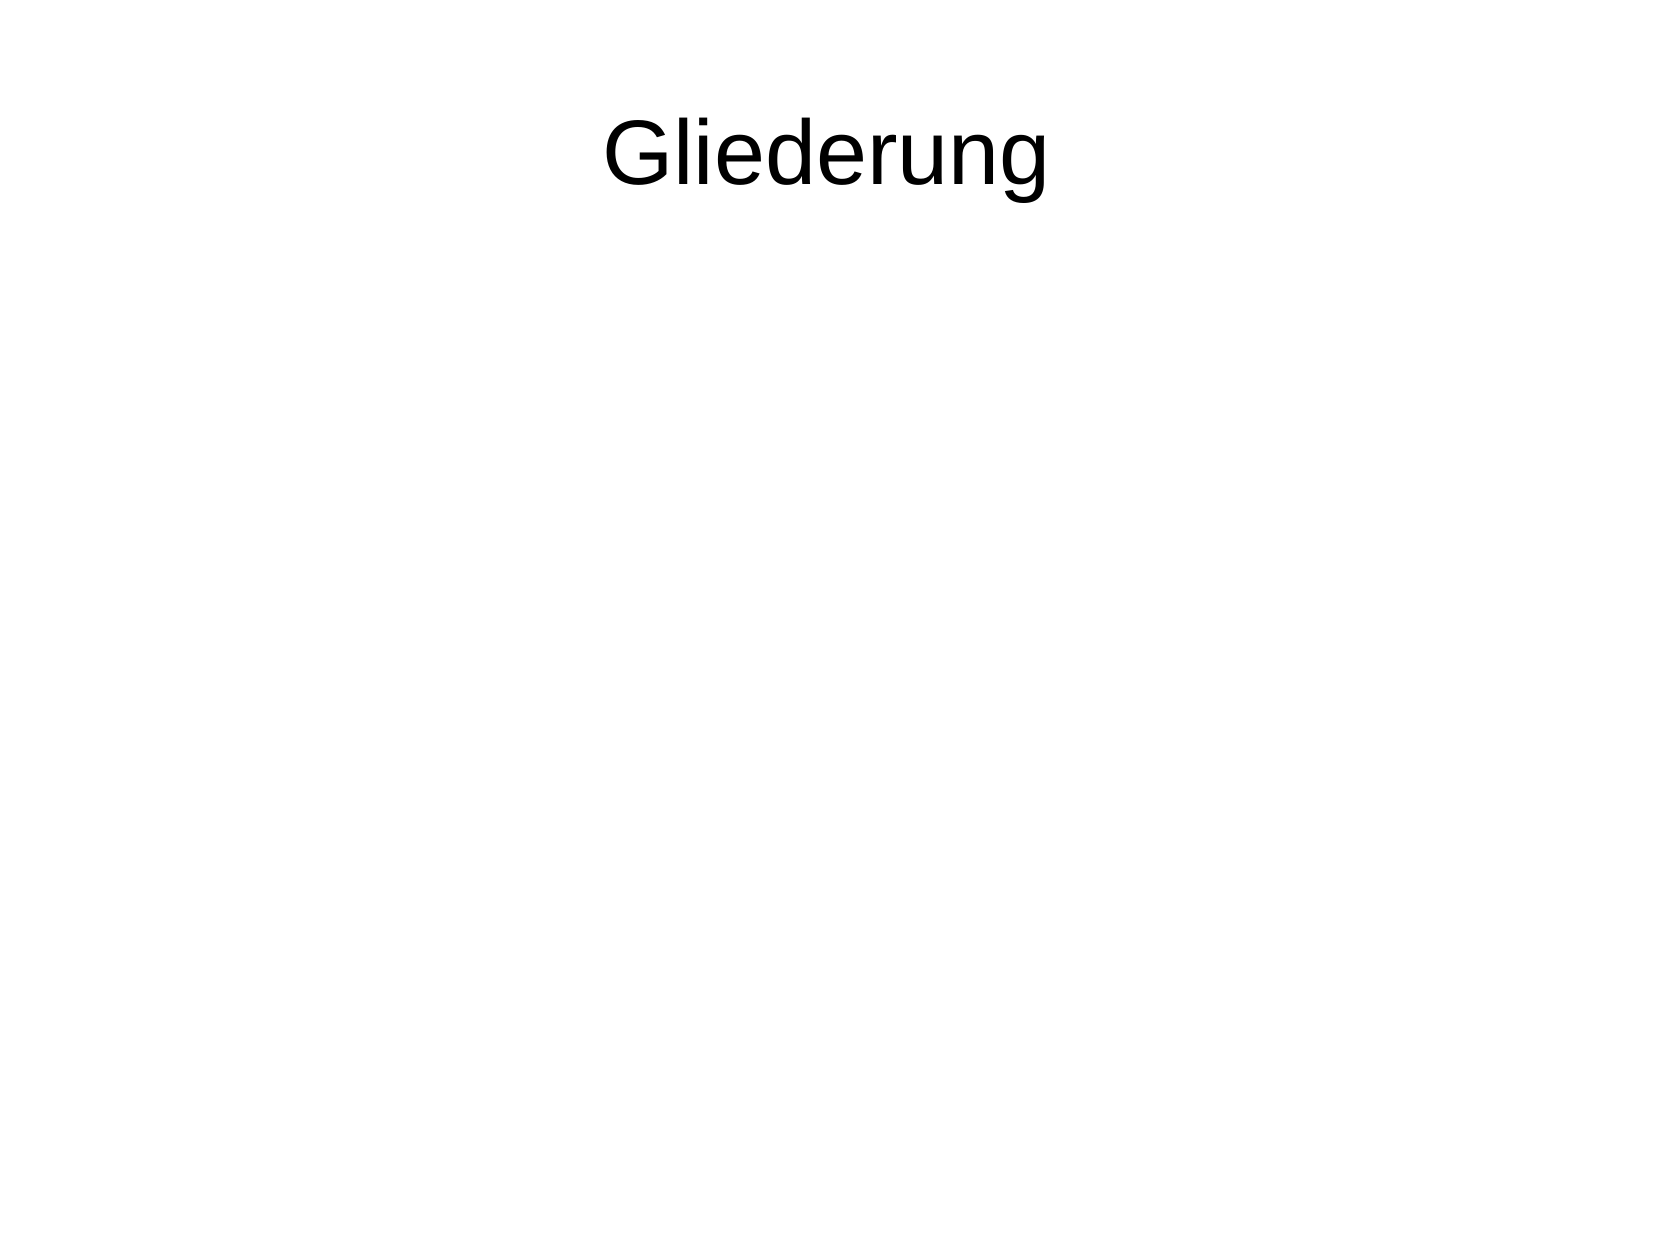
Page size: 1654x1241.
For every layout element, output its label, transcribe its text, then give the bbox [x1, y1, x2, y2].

title Gliederung [82, 49, 1571, 257]
